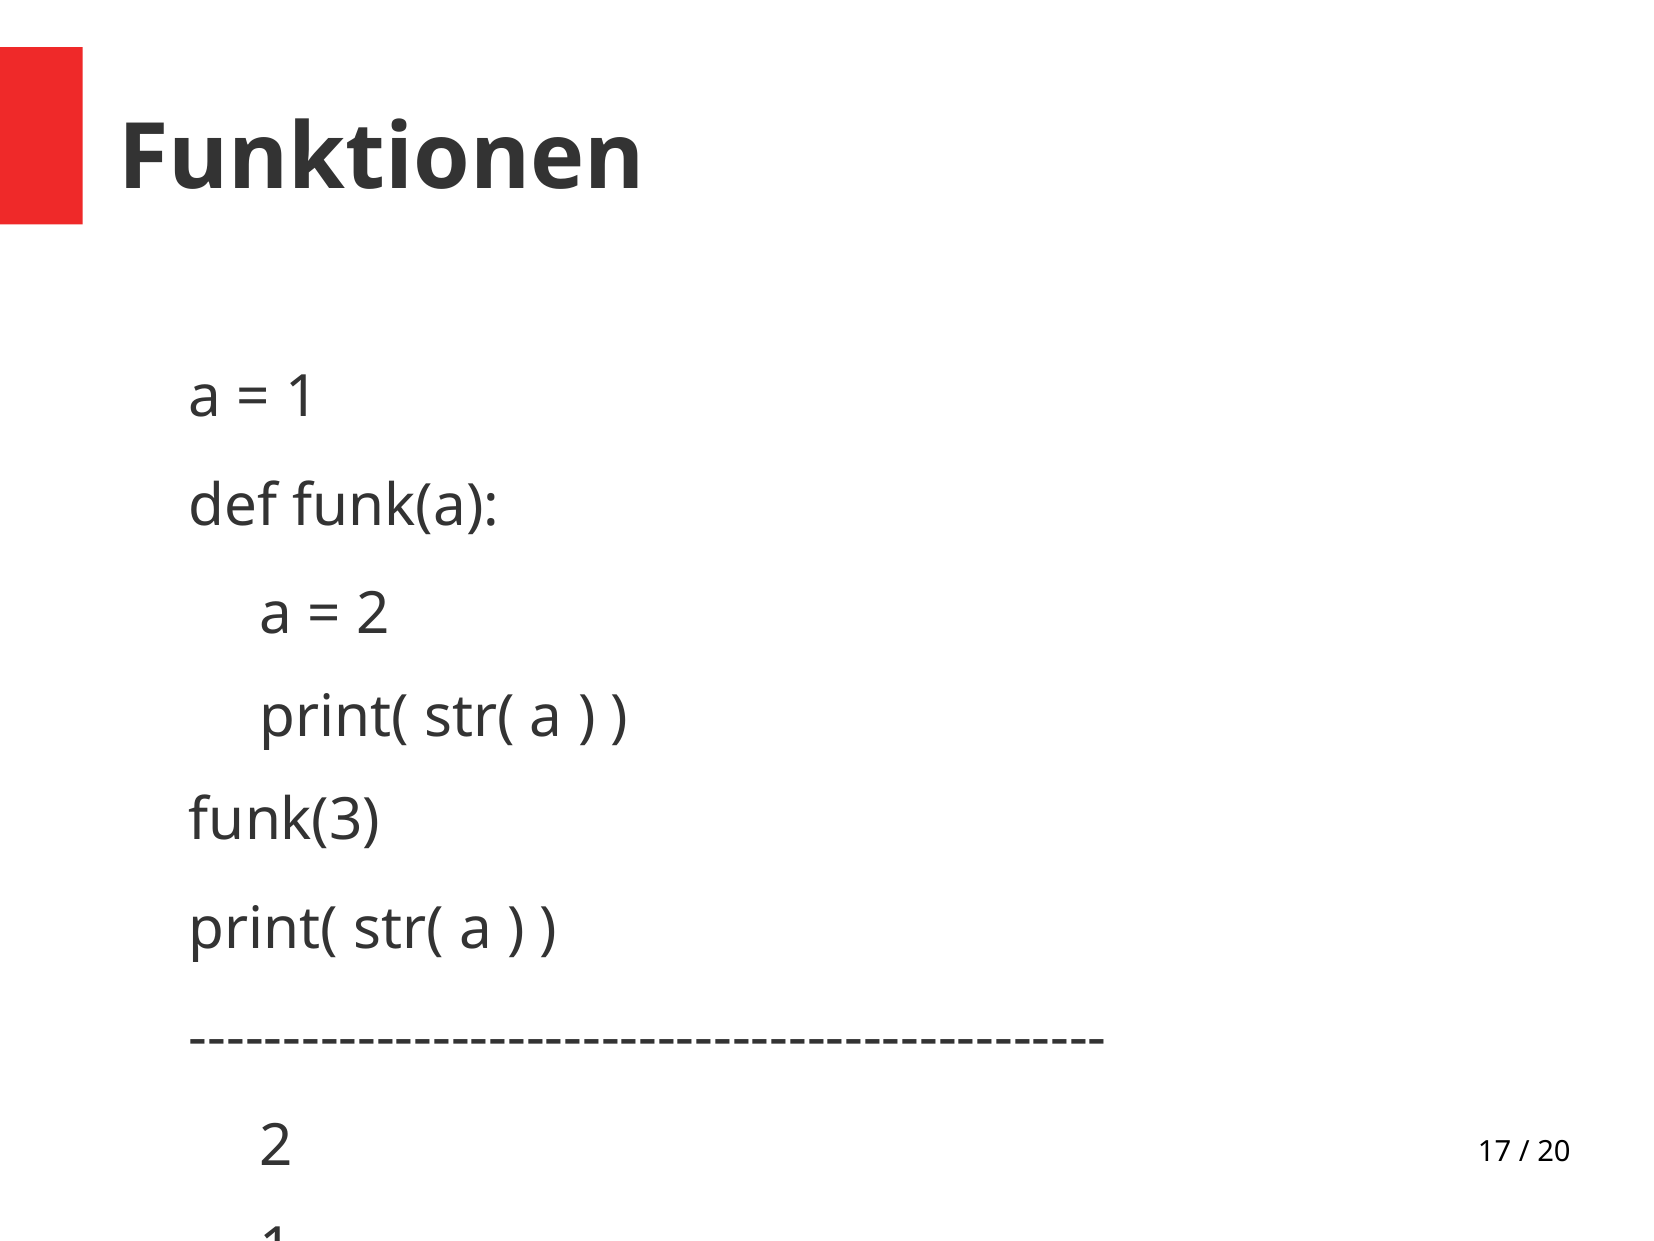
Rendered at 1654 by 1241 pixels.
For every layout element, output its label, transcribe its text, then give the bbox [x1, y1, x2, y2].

list a = 1 def funk(a): a = 2 print( str( a ) ) funk(3) print( str( a ) ) ------------------------------------------------- 2 1 [118, 354, 1536, 1074]
title Funktionen [118, 49, 1571, 257]
